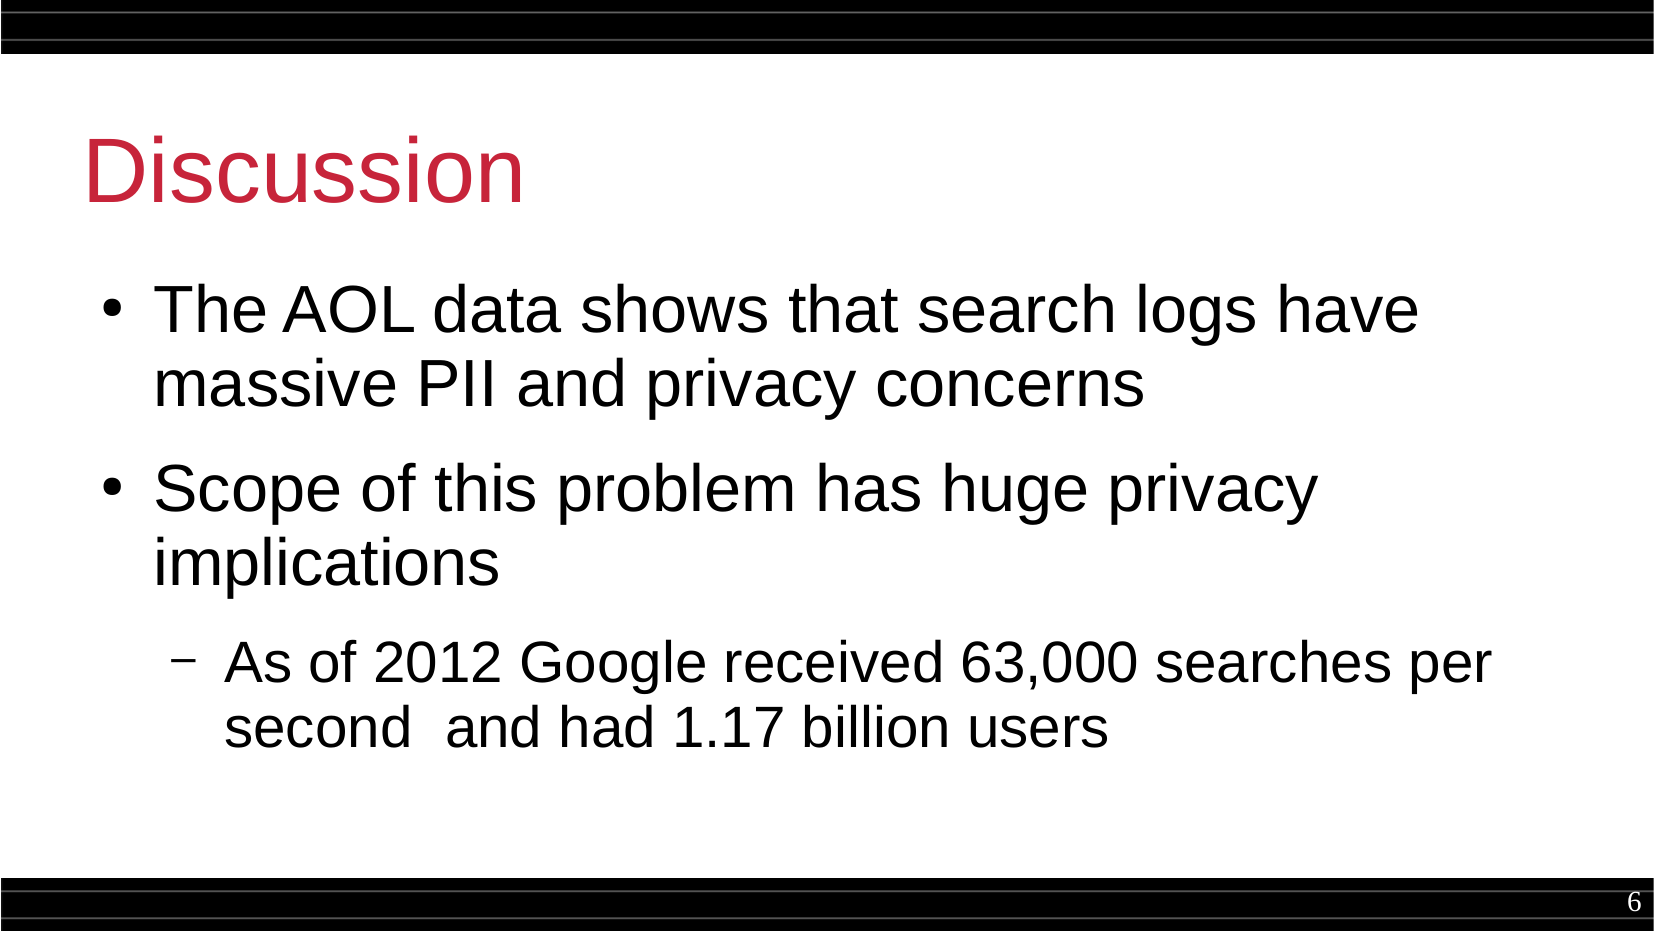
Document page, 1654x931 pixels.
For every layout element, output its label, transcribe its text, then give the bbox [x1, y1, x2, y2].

picture [1, 0, 1654, 54]
title Discussion [82, 92, 1571, 249]
list The AOL data shows that search logs have massive PII and privacy concerns Scope of this problem has huge privacy implications As of 2012 Google received 63,000 searches per second and had 1.17 billion users [82, 271, 1571, 851]
picture [1, 878, 1654, 931]
